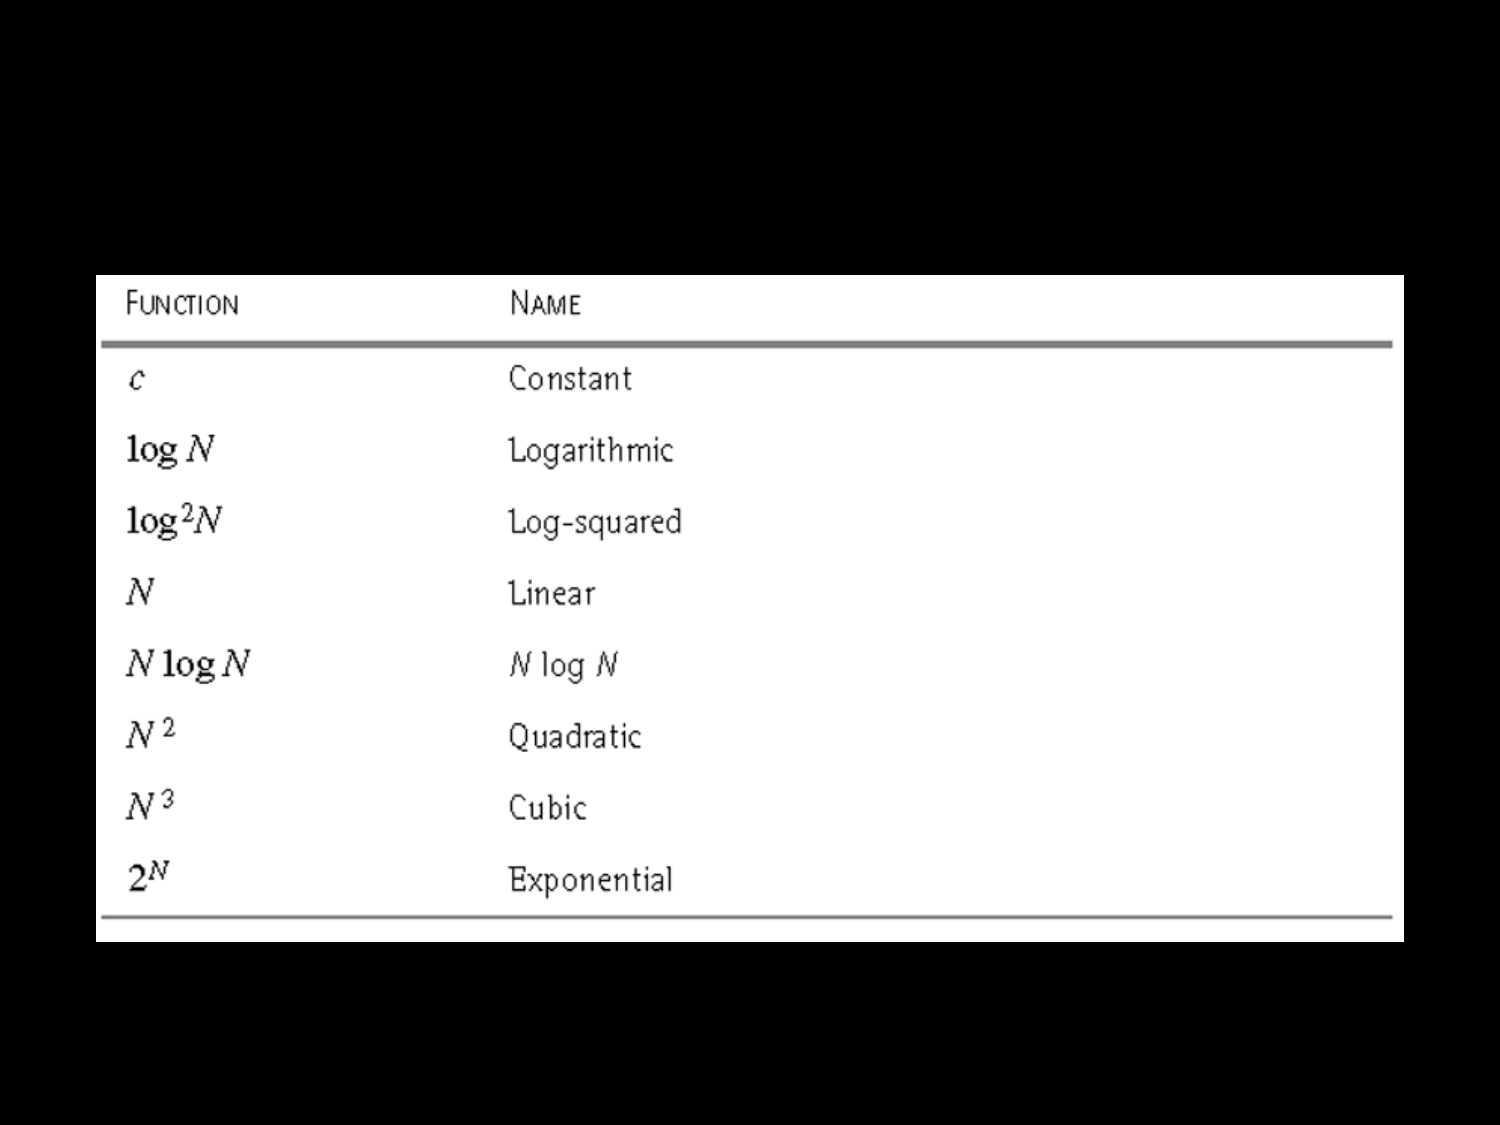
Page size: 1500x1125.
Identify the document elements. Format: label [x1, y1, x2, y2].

picture [96, 275, 1404, 942]
